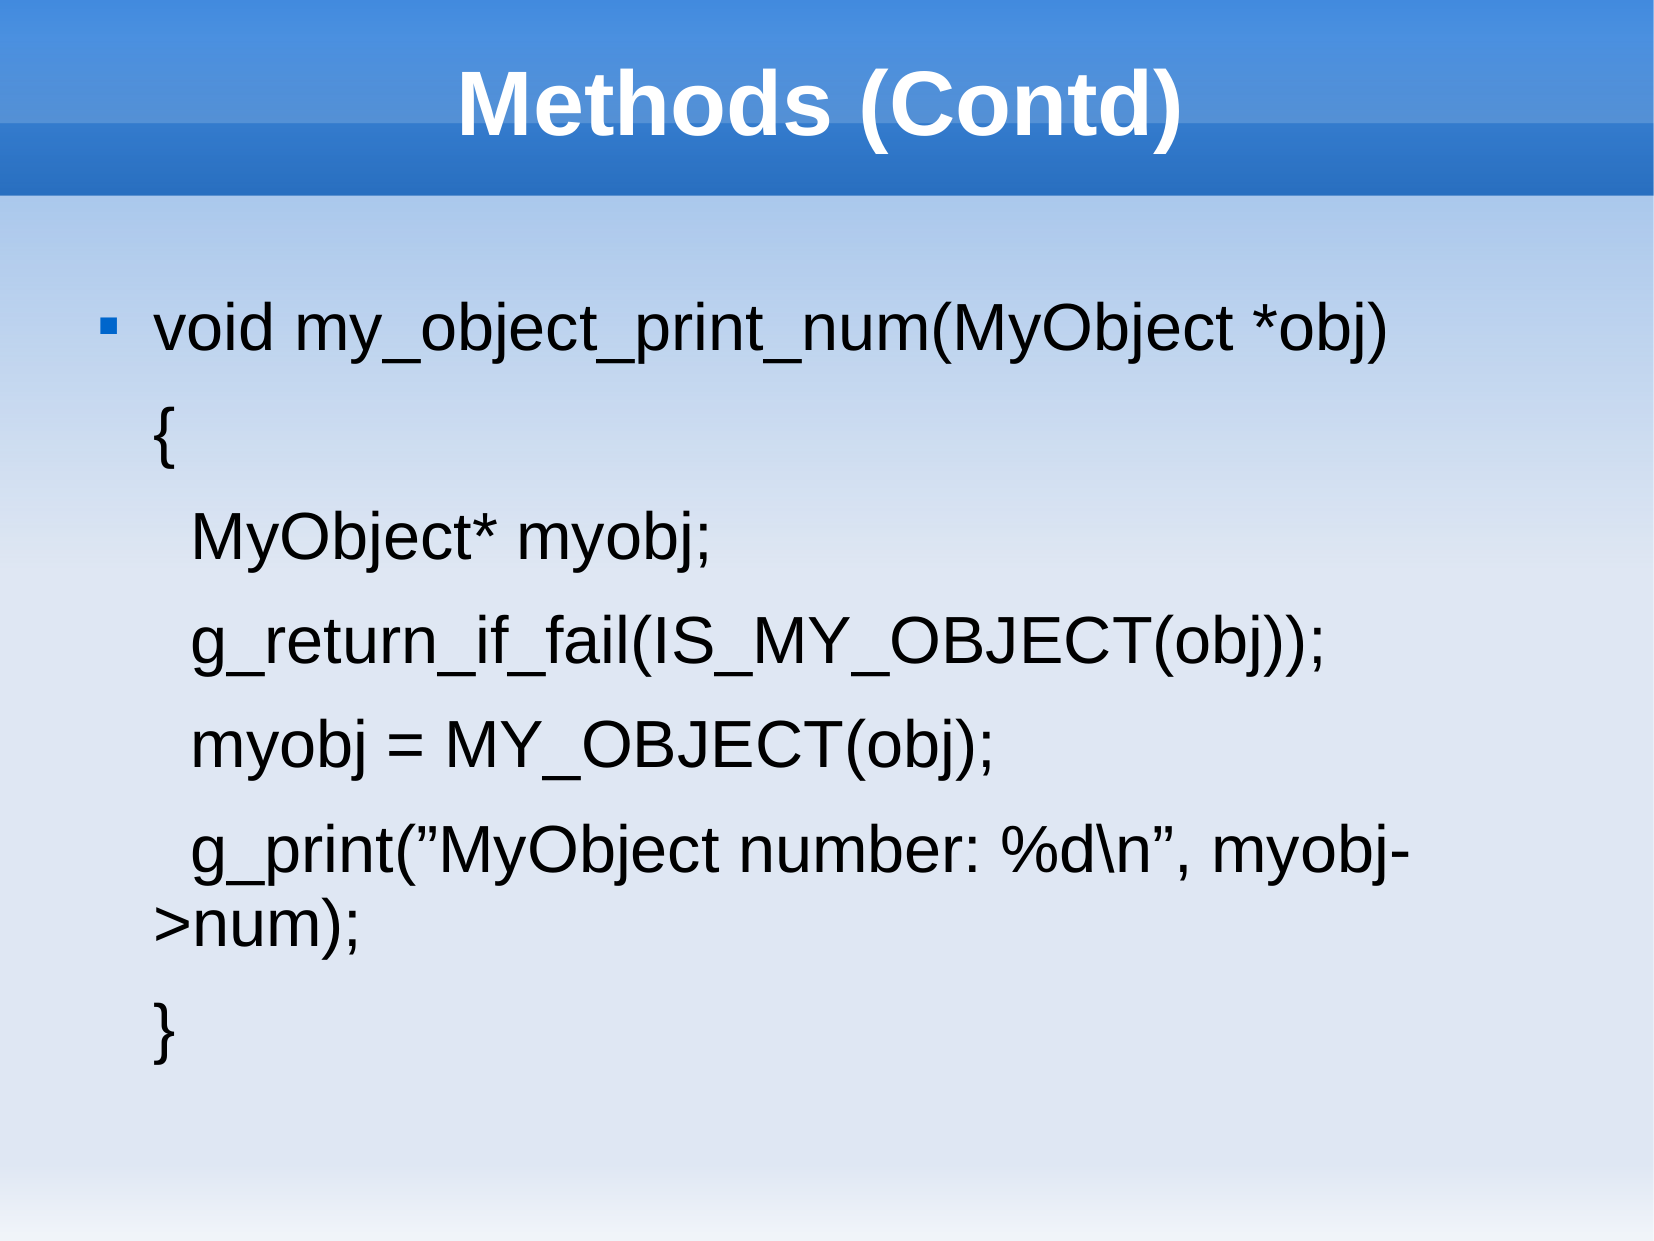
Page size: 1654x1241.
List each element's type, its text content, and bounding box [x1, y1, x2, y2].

title Methods (Contd) [76, 7, 1565, 200]
picture [0, 0, 1654, 1241]
list void my_object_print_num(MyObject *obj) { MyObject* myobj; g_return_if_fail(IS_MY_OBJECT(obj)); myobj = MY_OBJECT(obj); g_print(”MyObject number: %d\n”, myobj->num); } [82, 290, 1571, 1094]
